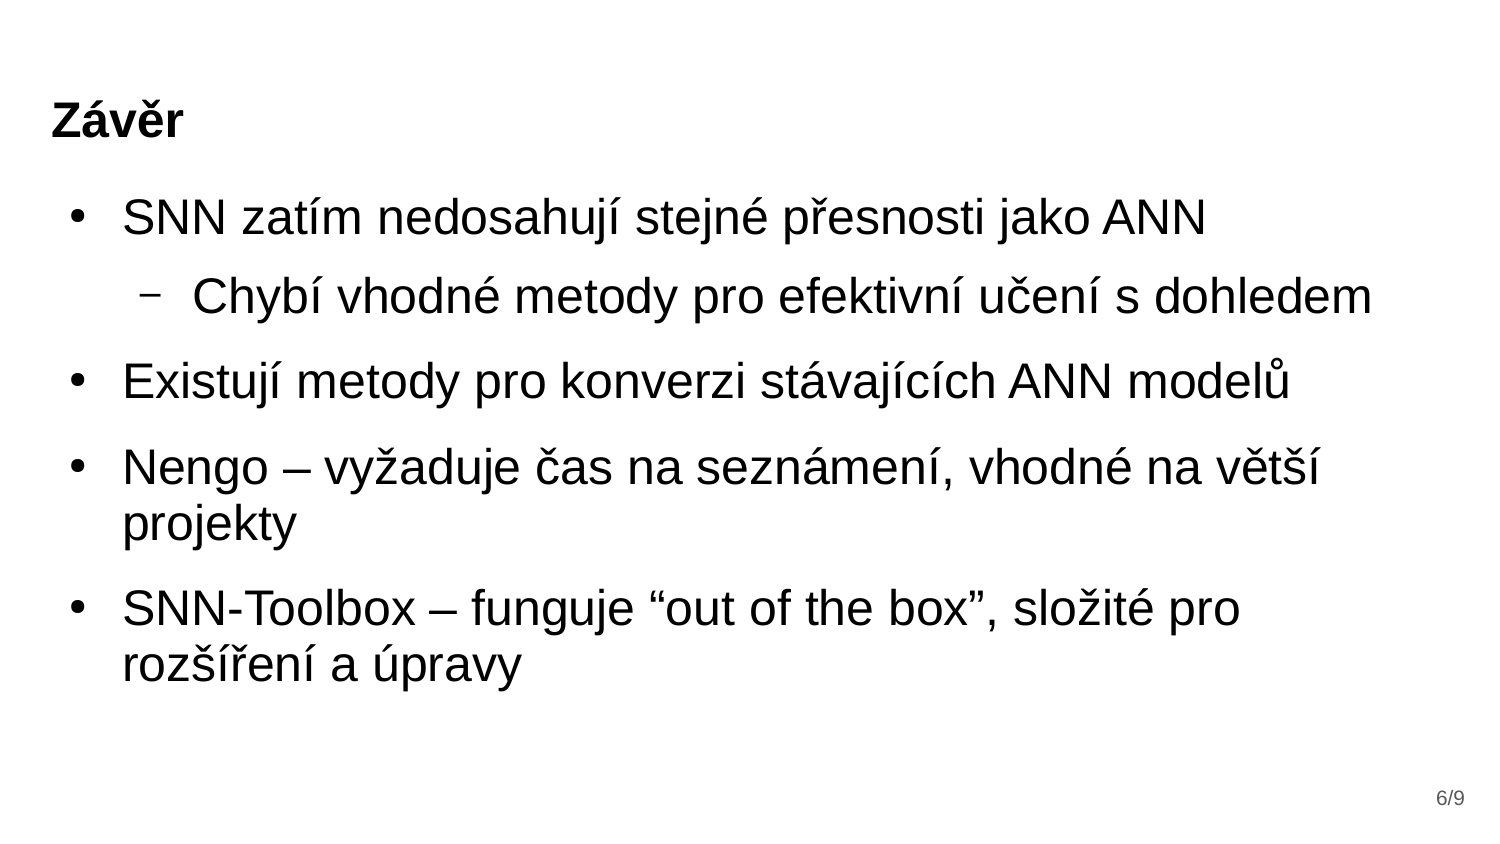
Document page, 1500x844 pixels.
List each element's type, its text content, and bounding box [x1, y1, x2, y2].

title Závěr [51, 49, 1449, 189]
list SNN zatím nedosahují stejné přesnosti jako ANN Chybí vhodné metody pro efektivní učení s dohledem Existují metody pro konverzi stávajících ANN modelů Nengo – vyžaduje čas na seznámení, vhodné na větší projekty SNN-Toolbox – funguje “out of the box”, složité pro rozšíření a úpravy [51, 189, 1449, 750]
